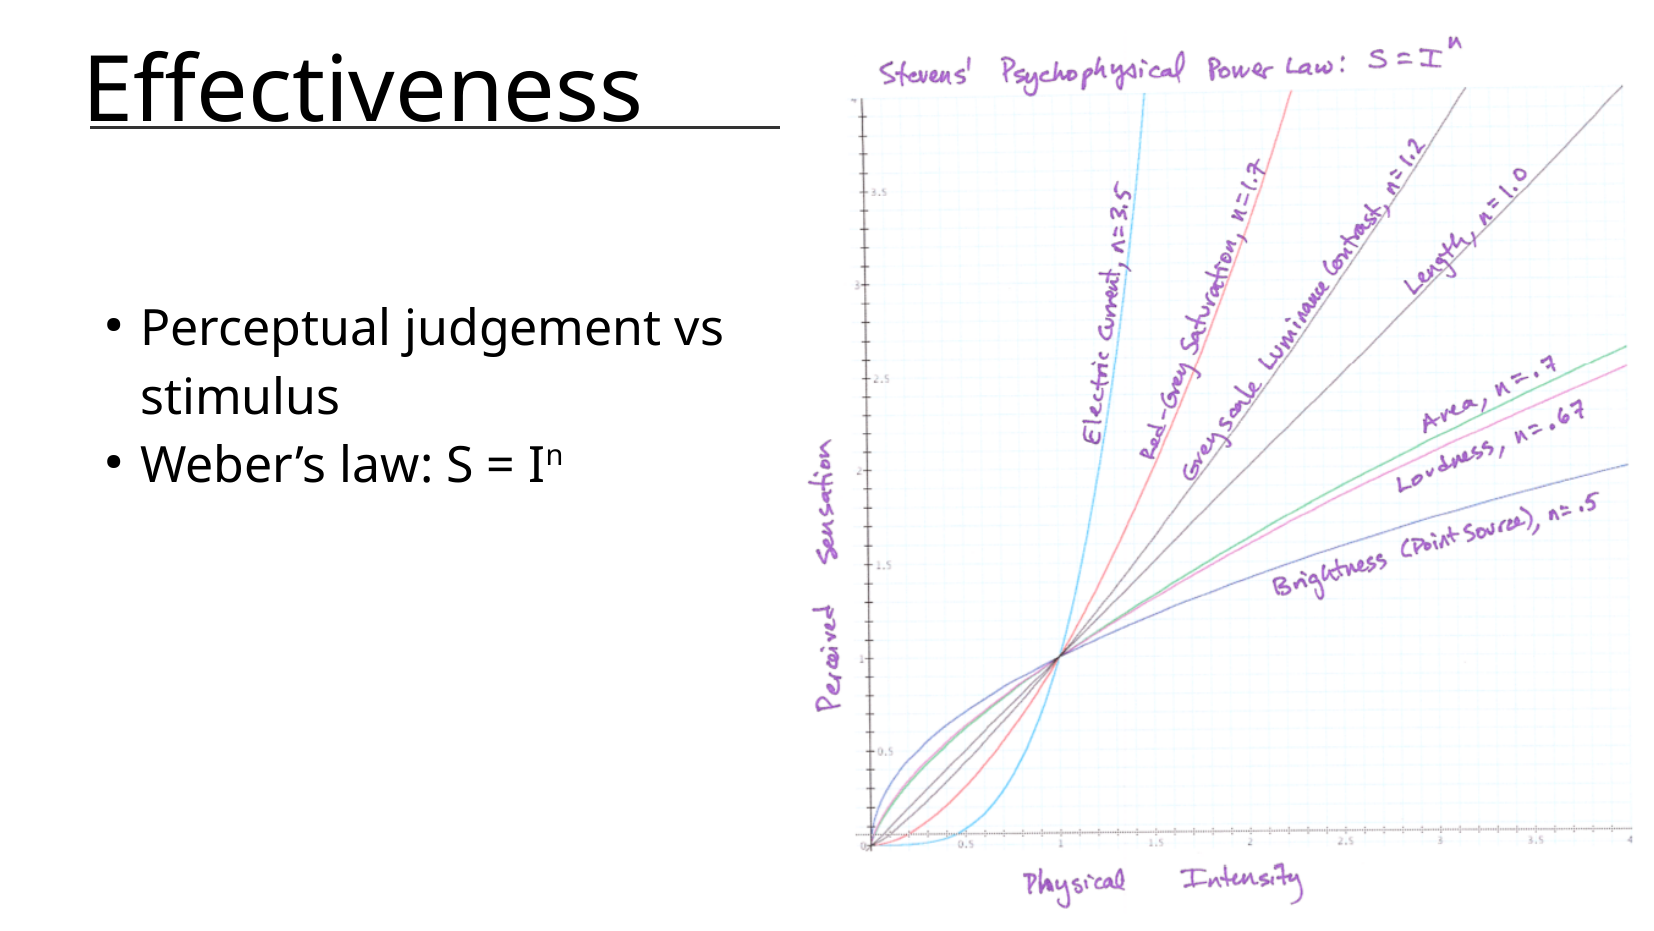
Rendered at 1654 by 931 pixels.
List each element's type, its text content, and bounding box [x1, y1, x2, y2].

picture [780, 15, 1654, 916]
title Effectiveness [82, 32, 780, 140]
text_box Perceptual judgement vs stimulus Weber’s law: S = In [90, 285, 810, 744]
